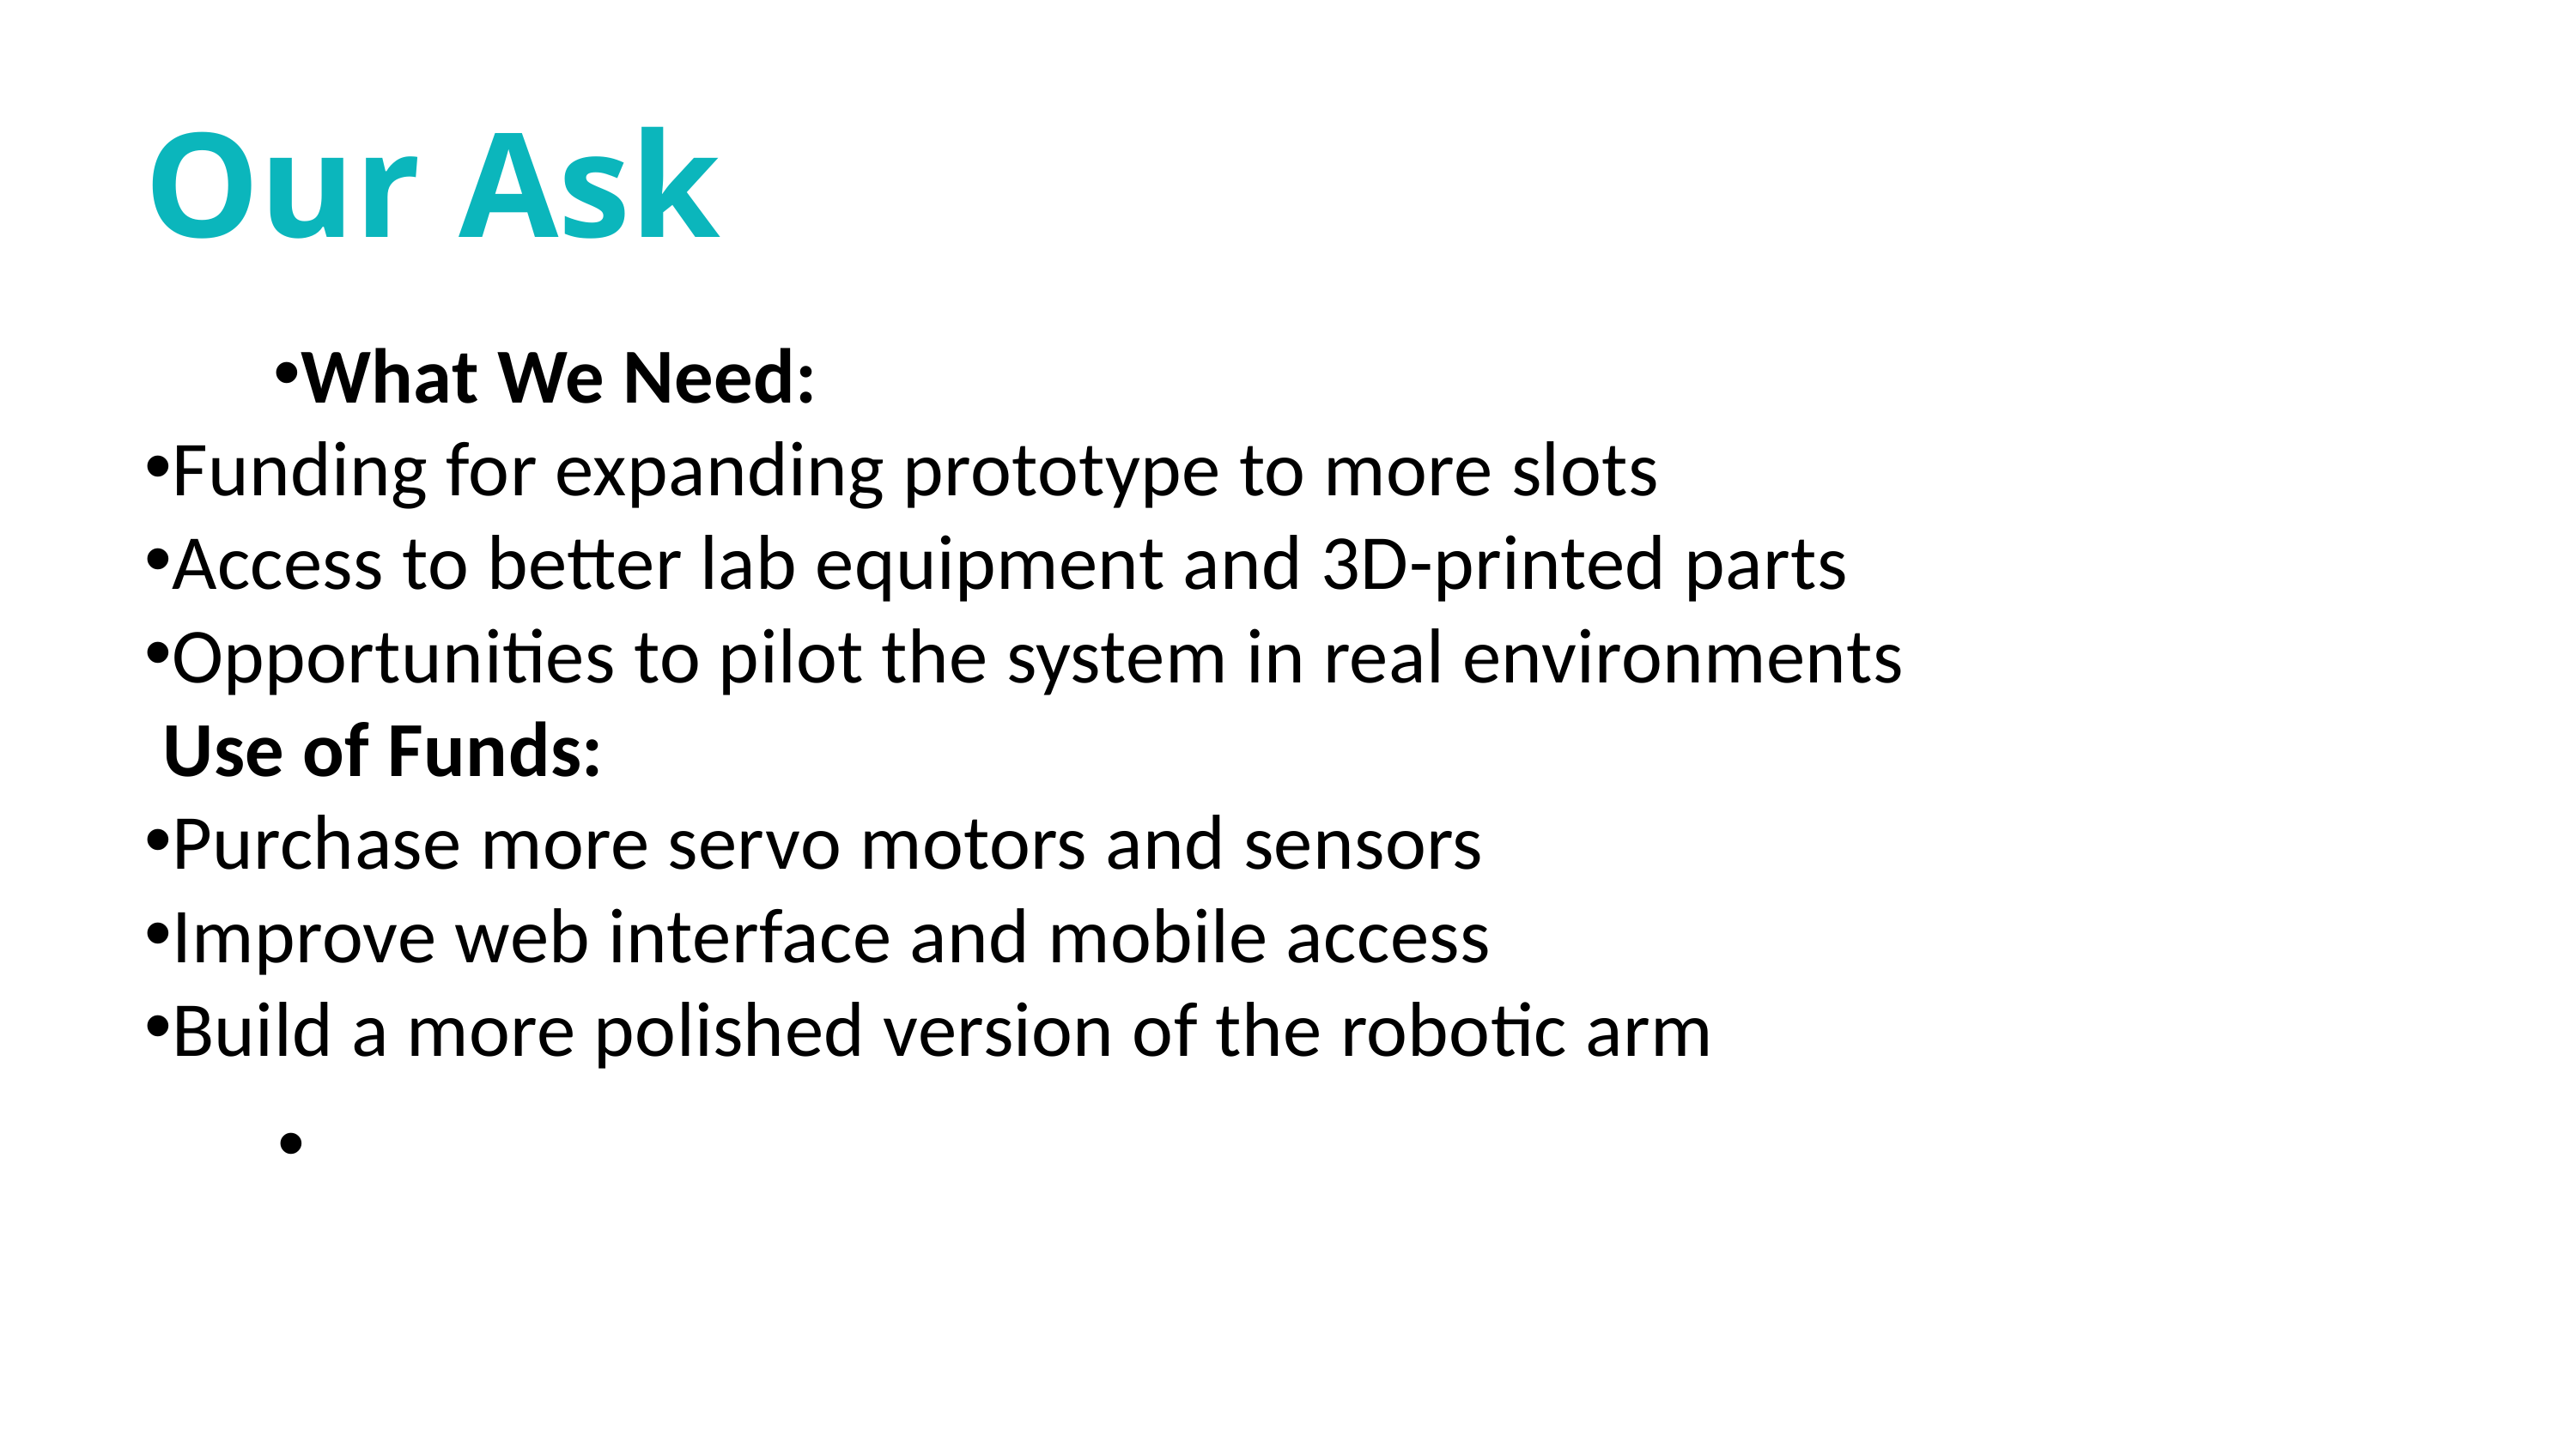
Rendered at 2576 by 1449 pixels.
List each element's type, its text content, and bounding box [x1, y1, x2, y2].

text_box Our Ask [144, 92, 1117, 266]
text_box What We Need: Funding for expanding prototype to more slots Access to better lab equipment and 3D-printed parts Opportunities to pilot the system in real environments Use of Funds: Purchase more servo motors and sensors Improve web interface and mobile access Build a more polished version of the robotic arm [144, 324, 2143, 1183]
